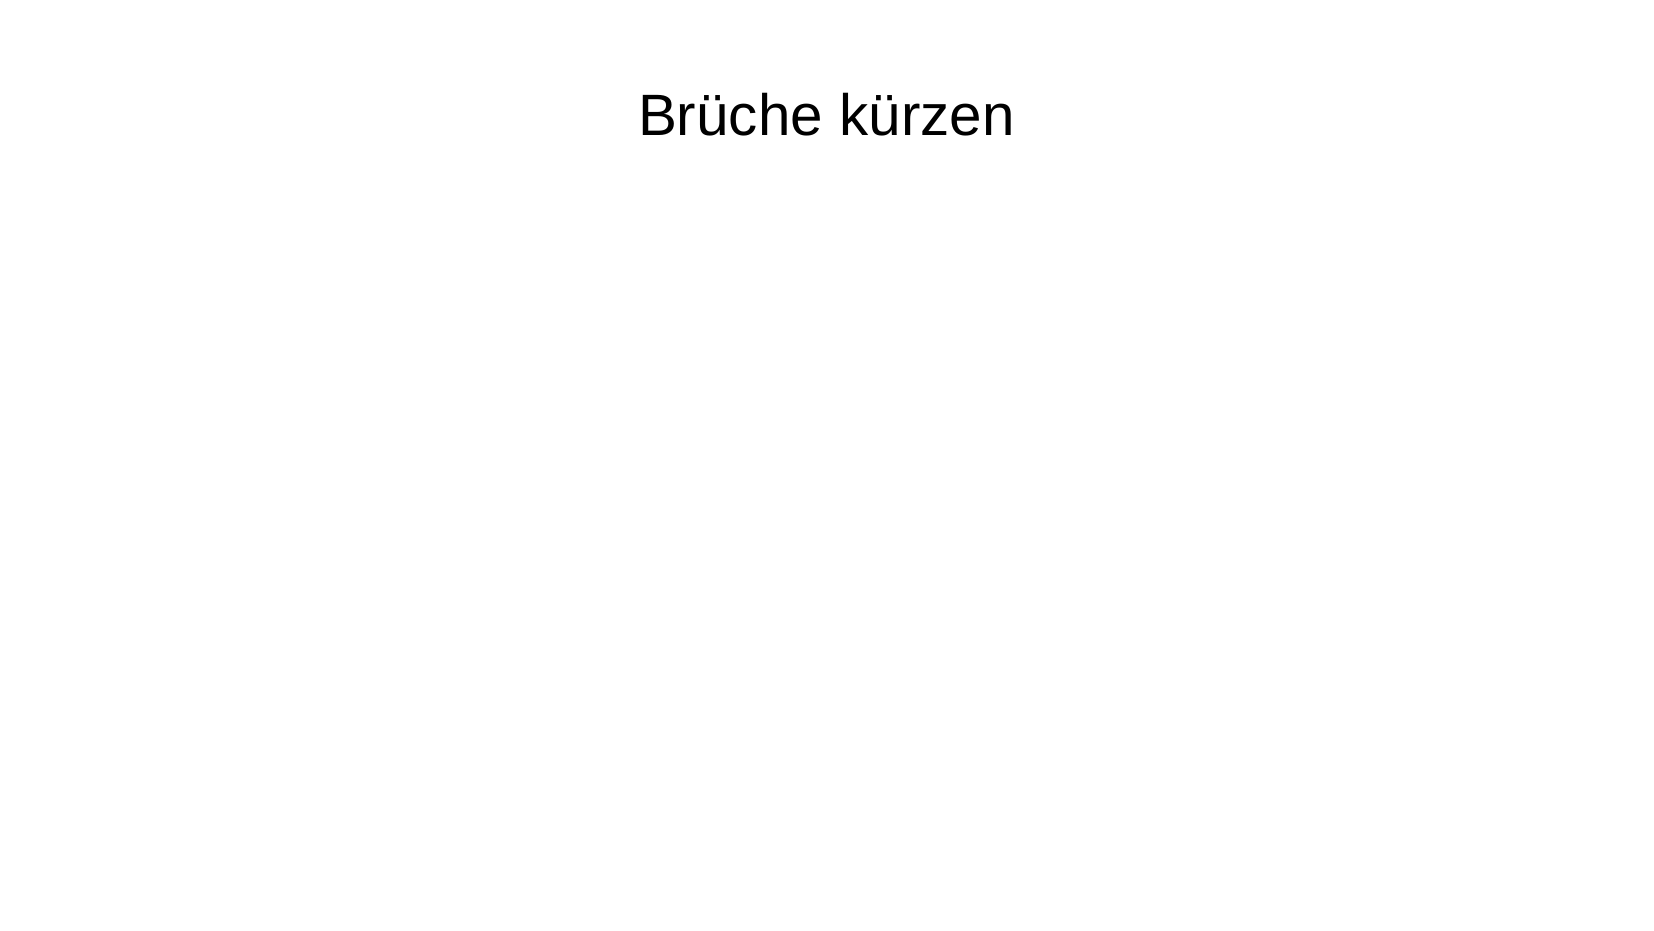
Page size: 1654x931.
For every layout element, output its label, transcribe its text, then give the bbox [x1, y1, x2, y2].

title Brüche kürzen [82, 37, 1571, 193]
